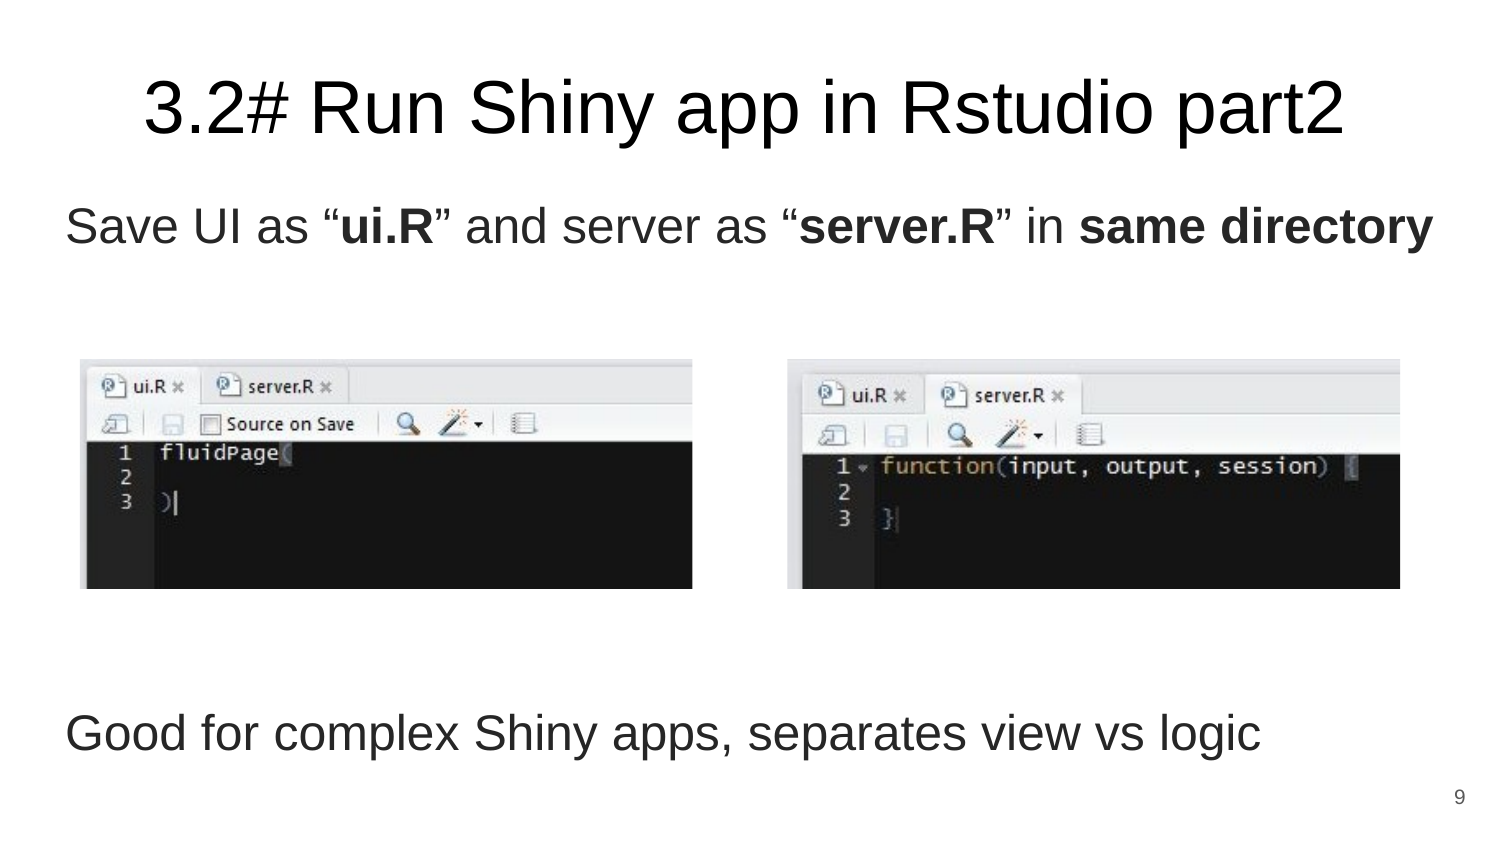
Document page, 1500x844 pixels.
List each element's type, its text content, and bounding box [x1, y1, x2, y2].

text_box 9 [1452, 783, 1468, 809]
text_box Save UI as “ui.R” and server as “server.R” in same directory [63, 190, 1440, 254]
text_box [787, 359, 1401, 589]
text_box [79, 359, 693, 589]
title 3.2# Run Shiny app in Rstudio part2 [141, 56, 1358, 190]
text_box Good for complex Shiny apps, separates view vs logic [63, 698, 1264, 761]
